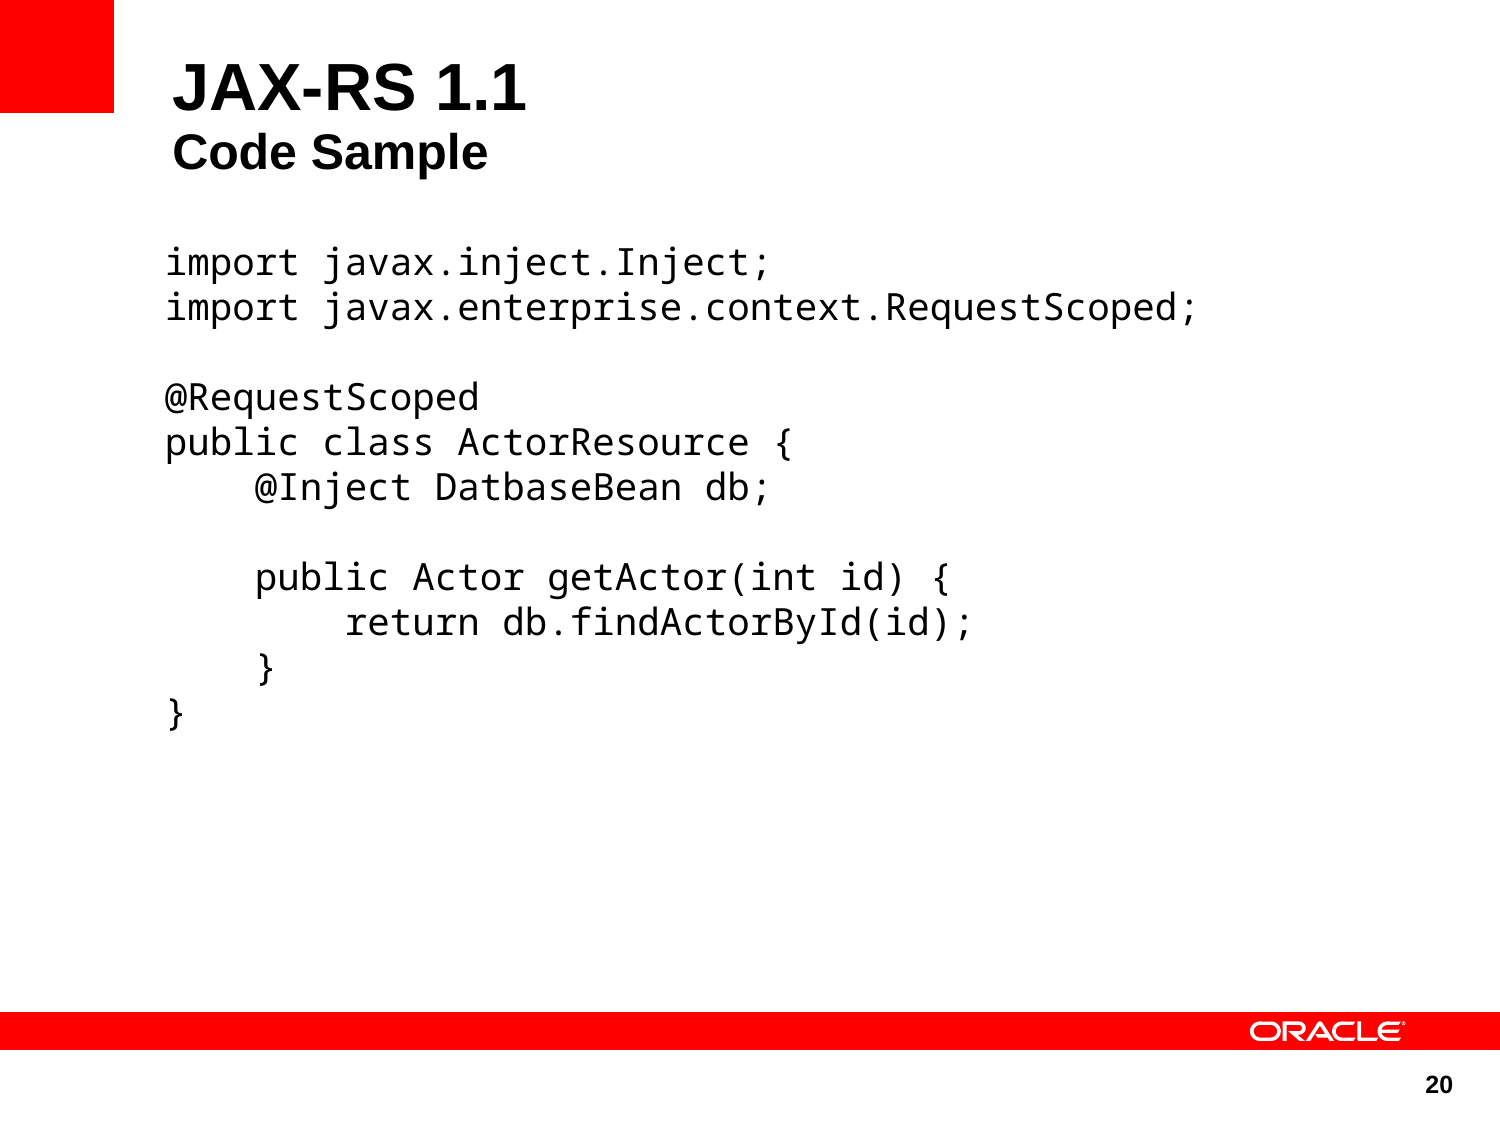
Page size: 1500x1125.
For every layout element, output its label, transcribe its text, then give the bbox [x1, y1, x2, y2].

text_box import javax.inject.Inject; import javax.enterprise.context.RequestScoped; @RequestScoped public class ActorResource { @Inject DatbaseBean db; public Actor getActor(int id) { return db.findActorById(id); } } [150, 230, 1351, 741]
picture [0, 0, 114, 113]
title JAX-RS 1.1 Code Sample [157, 37, 1402, 193]
picture [0, 1012, 1500, 1050]
